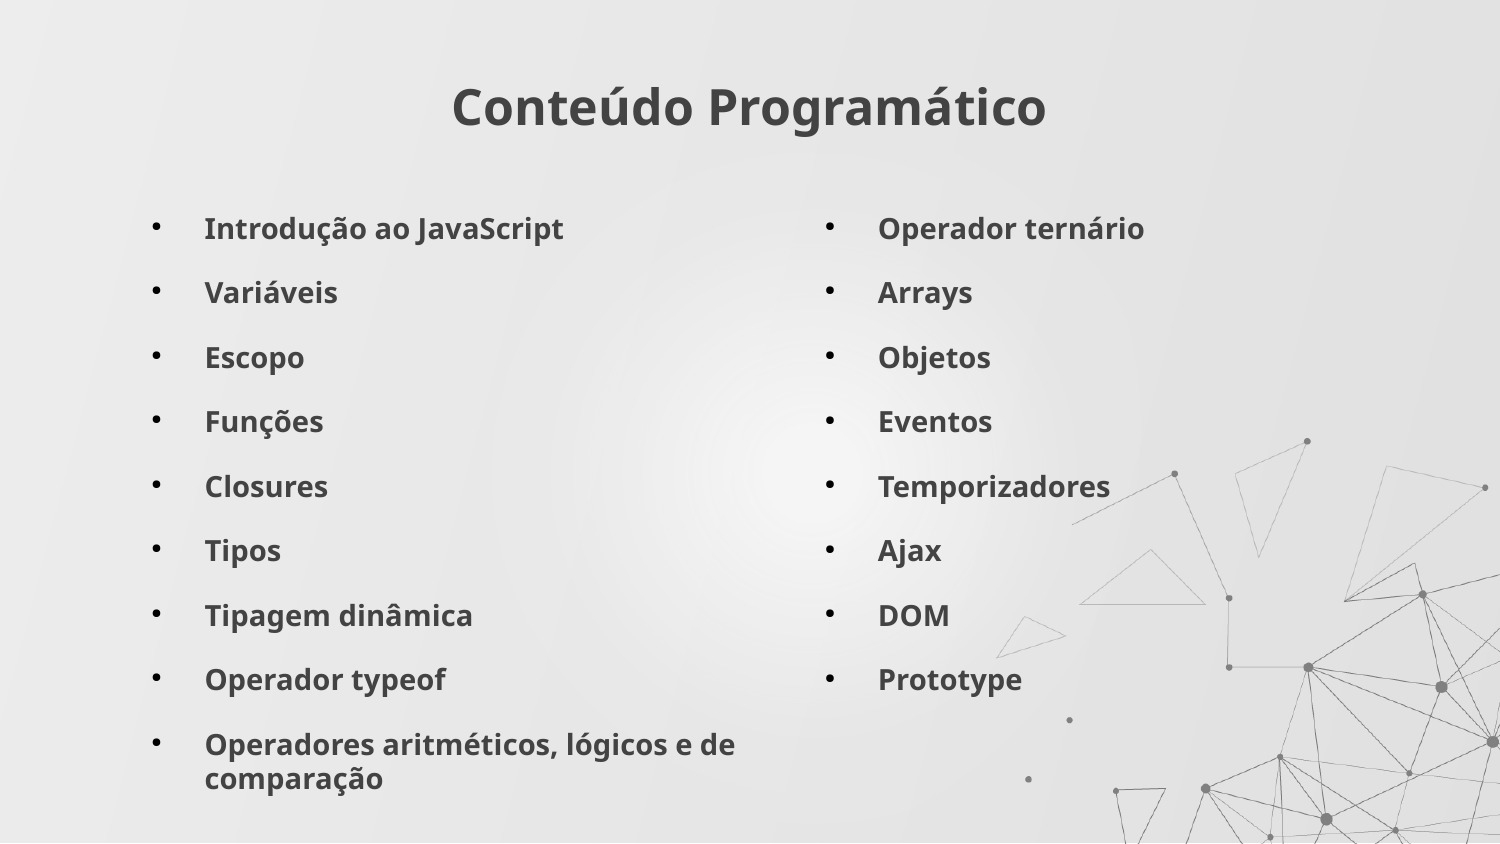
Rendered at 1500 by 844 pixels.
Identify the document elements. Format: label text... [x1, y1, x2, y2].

title Conteúdo Programático [60, 60, 1441, 166]
list Introdução ao JavaScript Variáveis Escopo Funções Closures Tipos Tipagem dinâmica Operador typeof Operadores aritméticos, lógicos e de comparação [118, 195, 774, 783]
picture [0, 0, 1500, 844]
list Operador ternário Arrays Objetos Eventos Temporizadores Ajax DOM Prototype [791, 195, 1447, 783]
